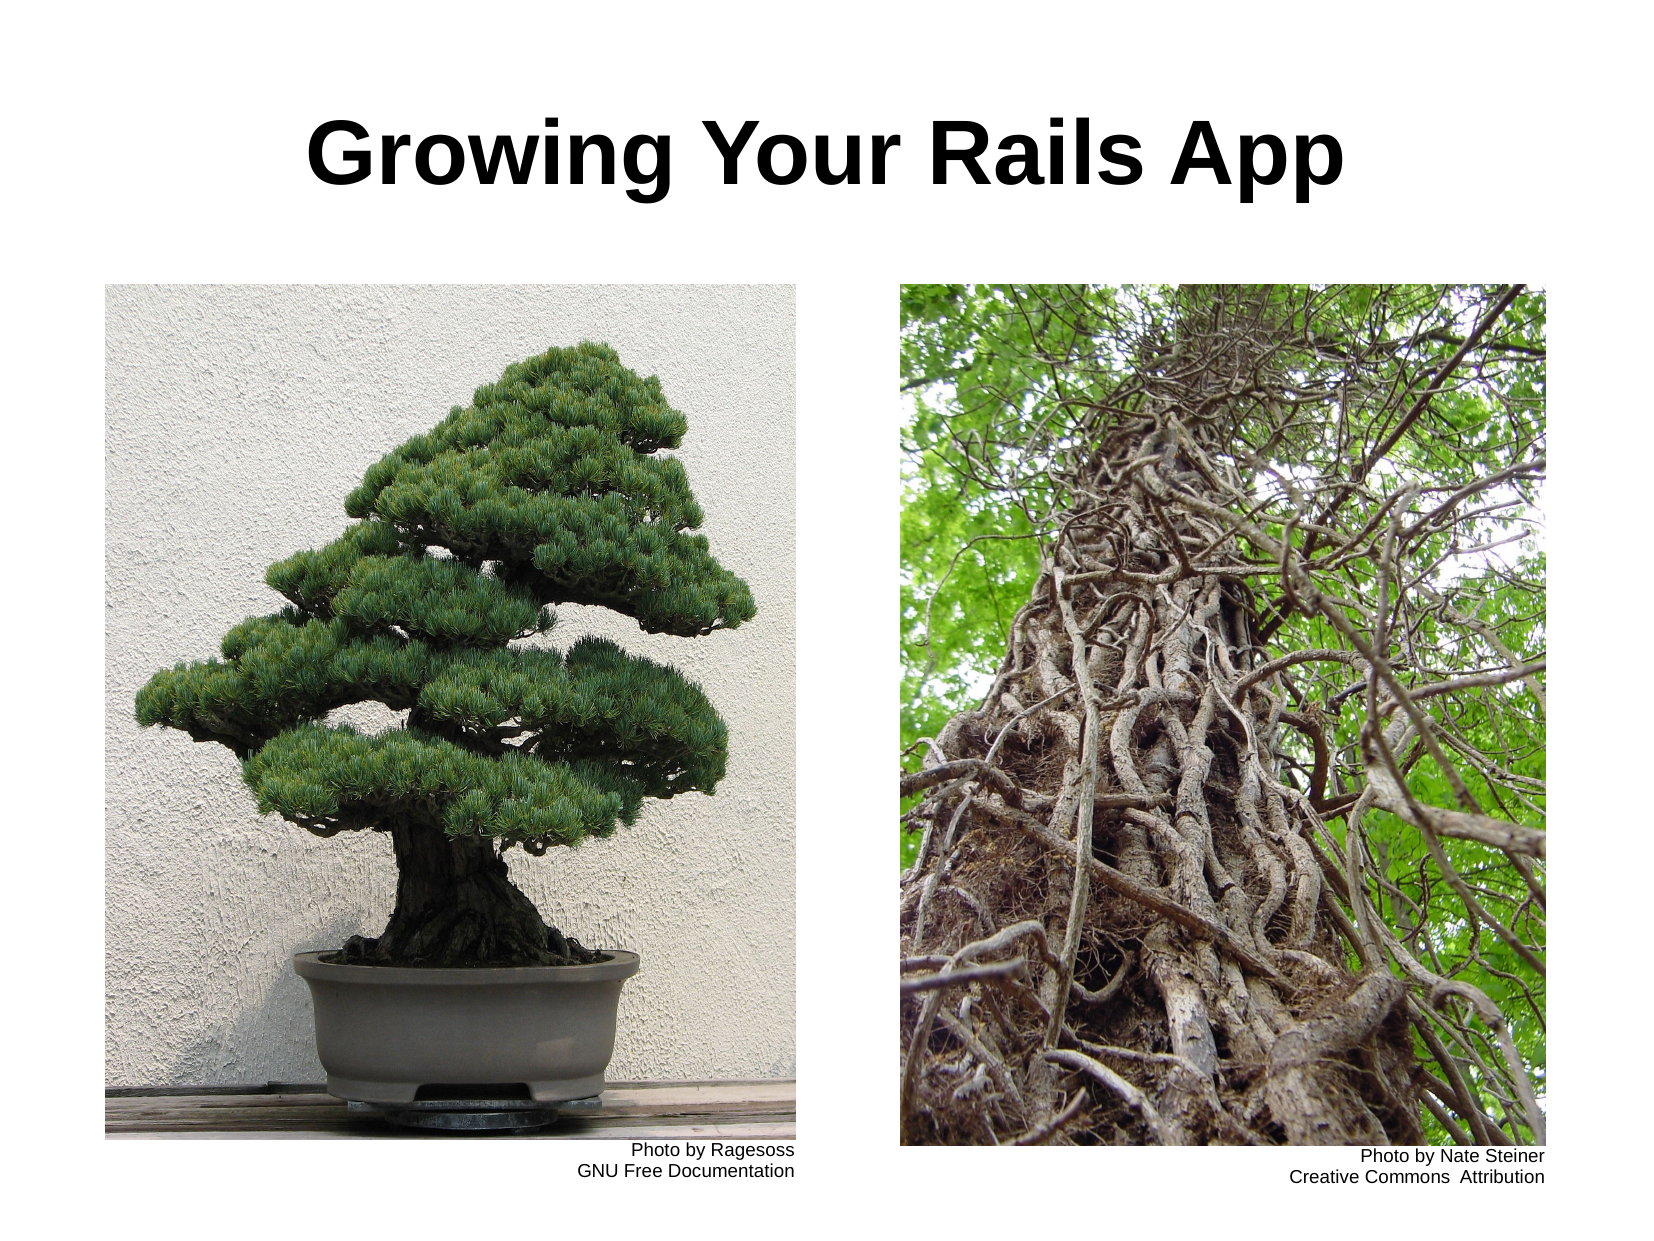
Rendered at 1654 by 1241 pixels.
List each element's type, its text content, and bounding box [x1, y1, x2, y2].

picture [105, 284, 796, 1132]
title Growing Your Rails App [82, 49, 1571, 257]
picture [900, 284, 1546, 1137]
text_box Photo by Nate Steiner Creative Commons Attribution [809, 1137, 1560, 1216]
text_box Photo by Ragesoss GNU Free Documentation [59, 1132, 810, 1210]
